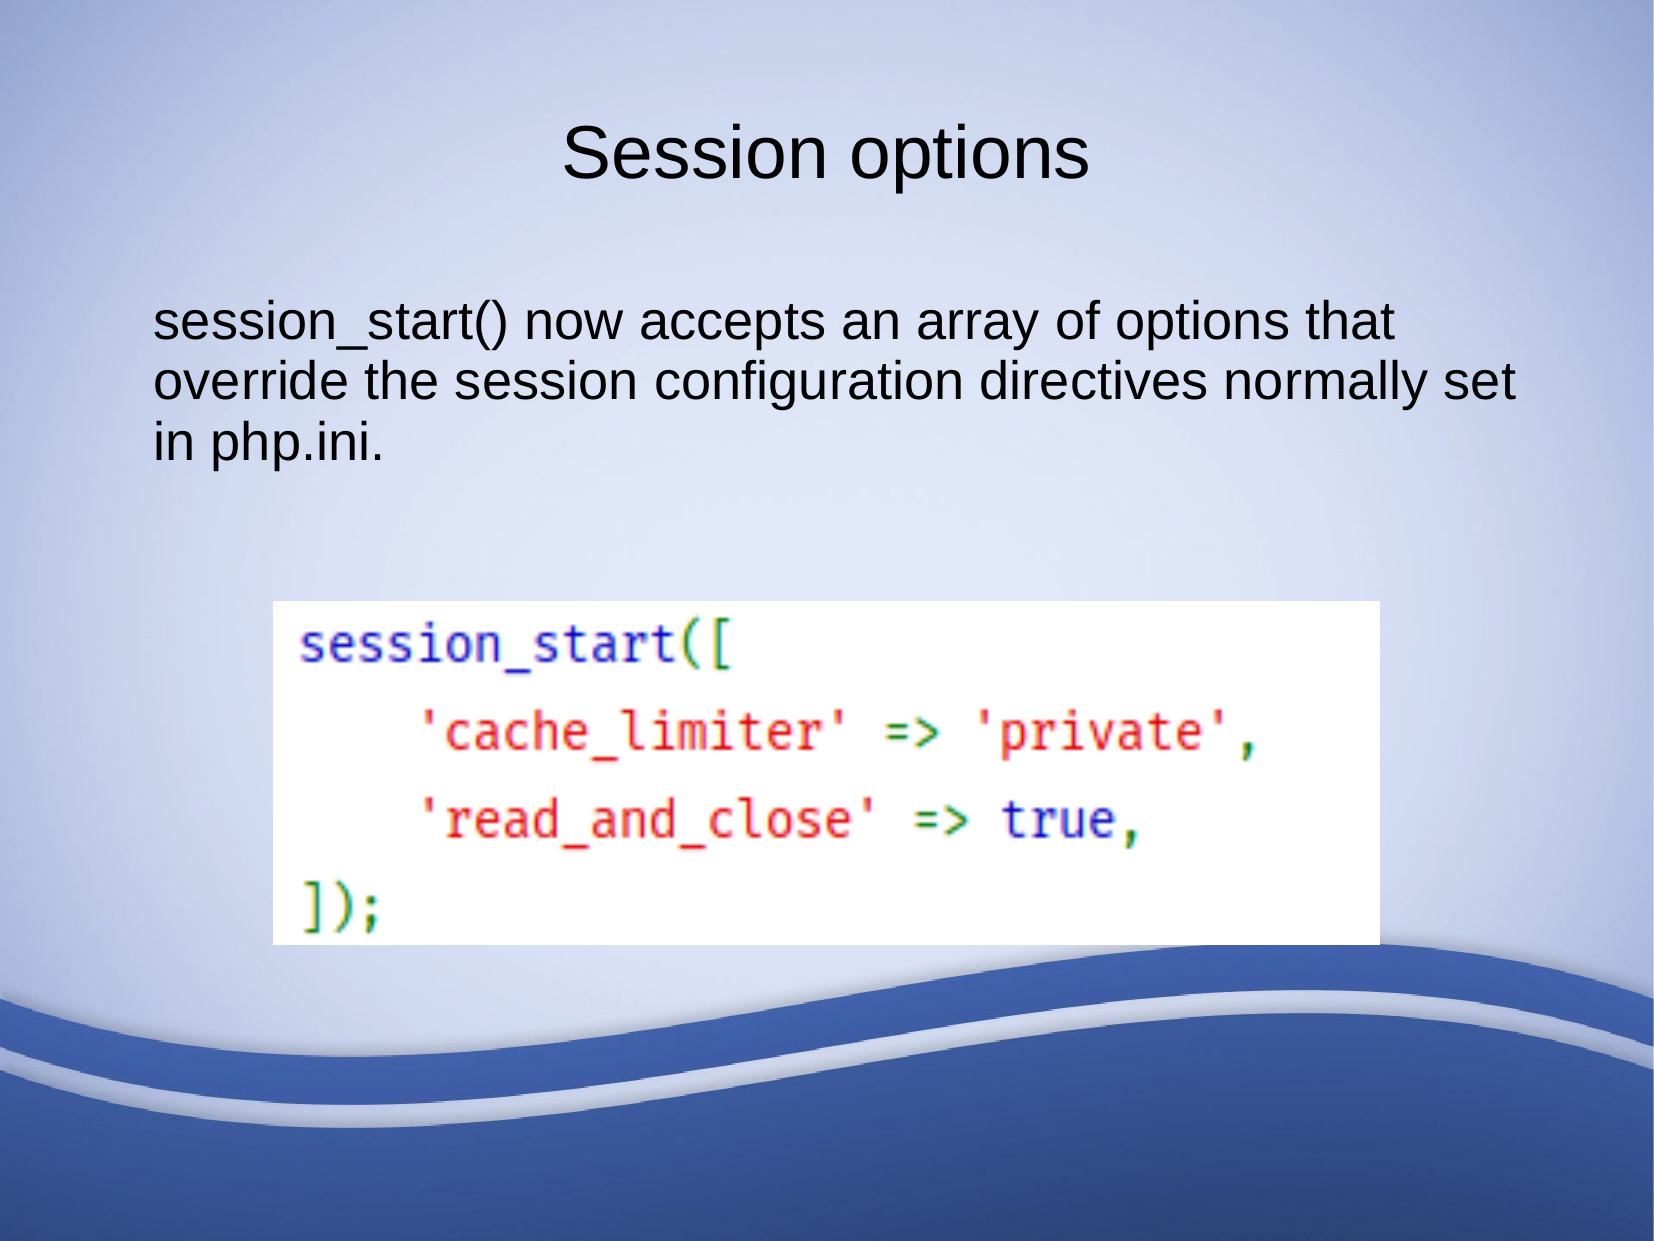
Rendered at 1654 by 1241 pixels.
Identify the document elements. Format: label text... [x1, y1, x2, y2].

list session_start() now accepts an array of options that override the session configuration directives normally set in php.ini. [82, 290, 1571, 634]
picture [0, 0, 1654, 1241]
title Session options [82, 49, 1571, 257]
